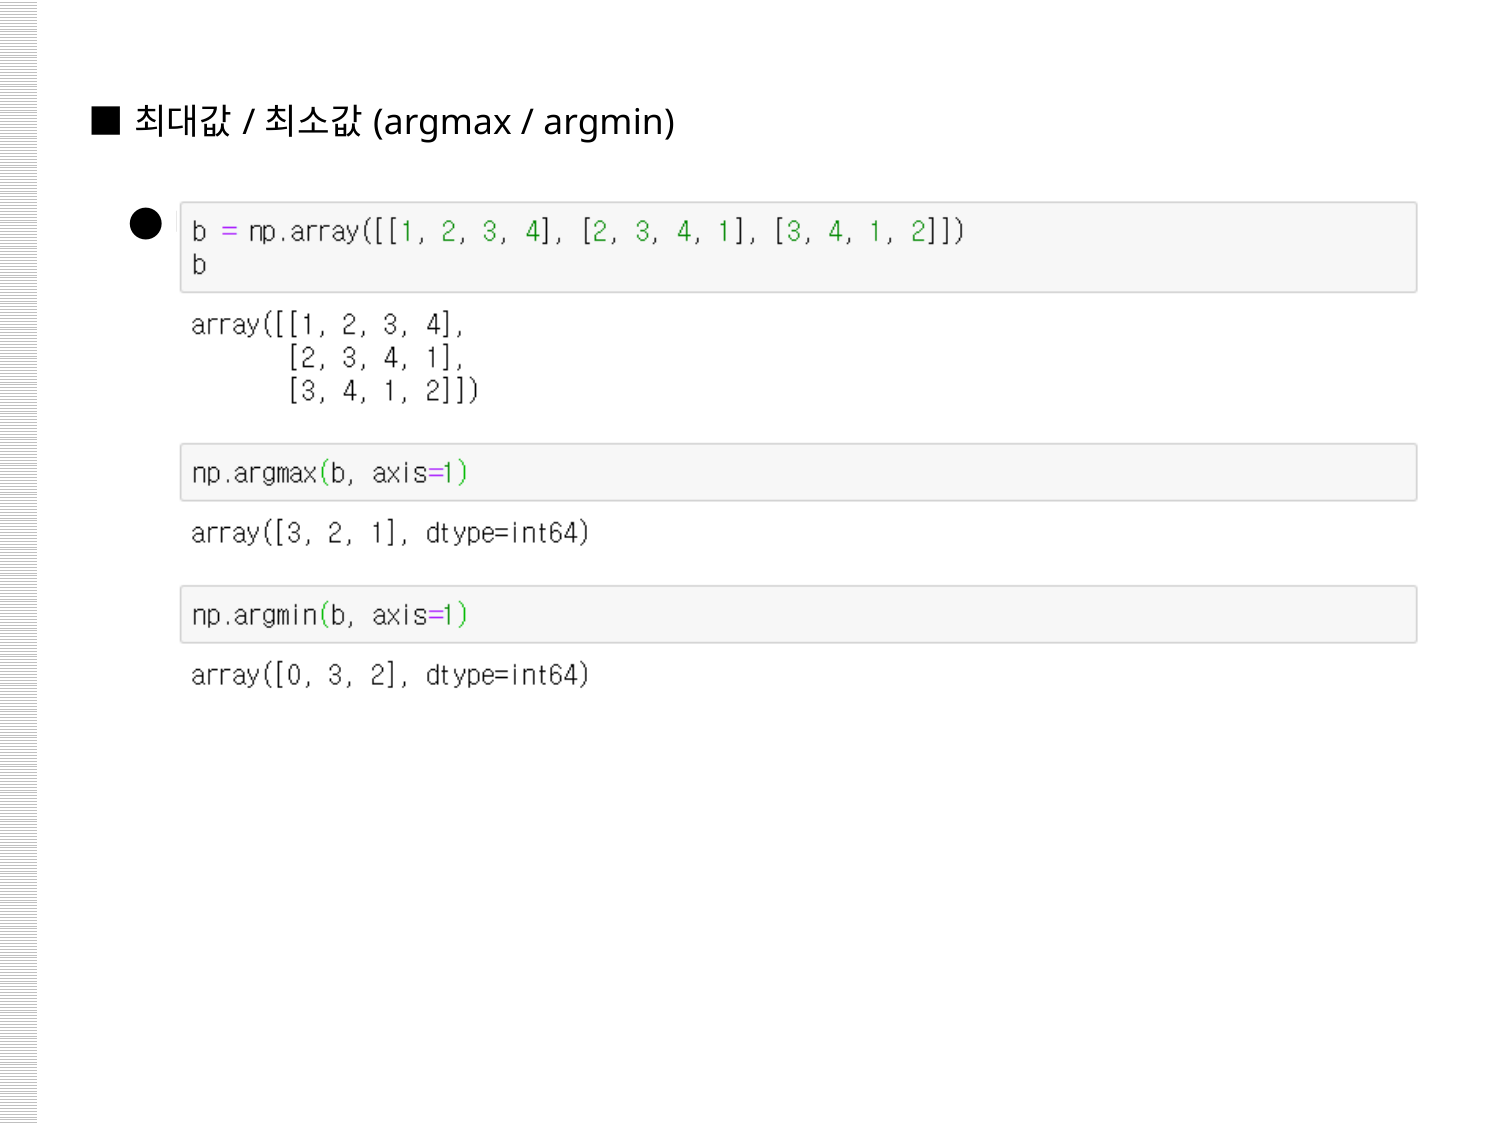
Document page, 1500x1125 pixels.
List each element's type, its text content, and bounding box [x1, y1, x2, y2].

text_box ■ 최대값 / 최소값 (argmax / argmin) ● 배열 내의 최대값 / 최소값의 index 반환 [73, 33, 1453, 990]
picture [177, 197, 1421, 707]
